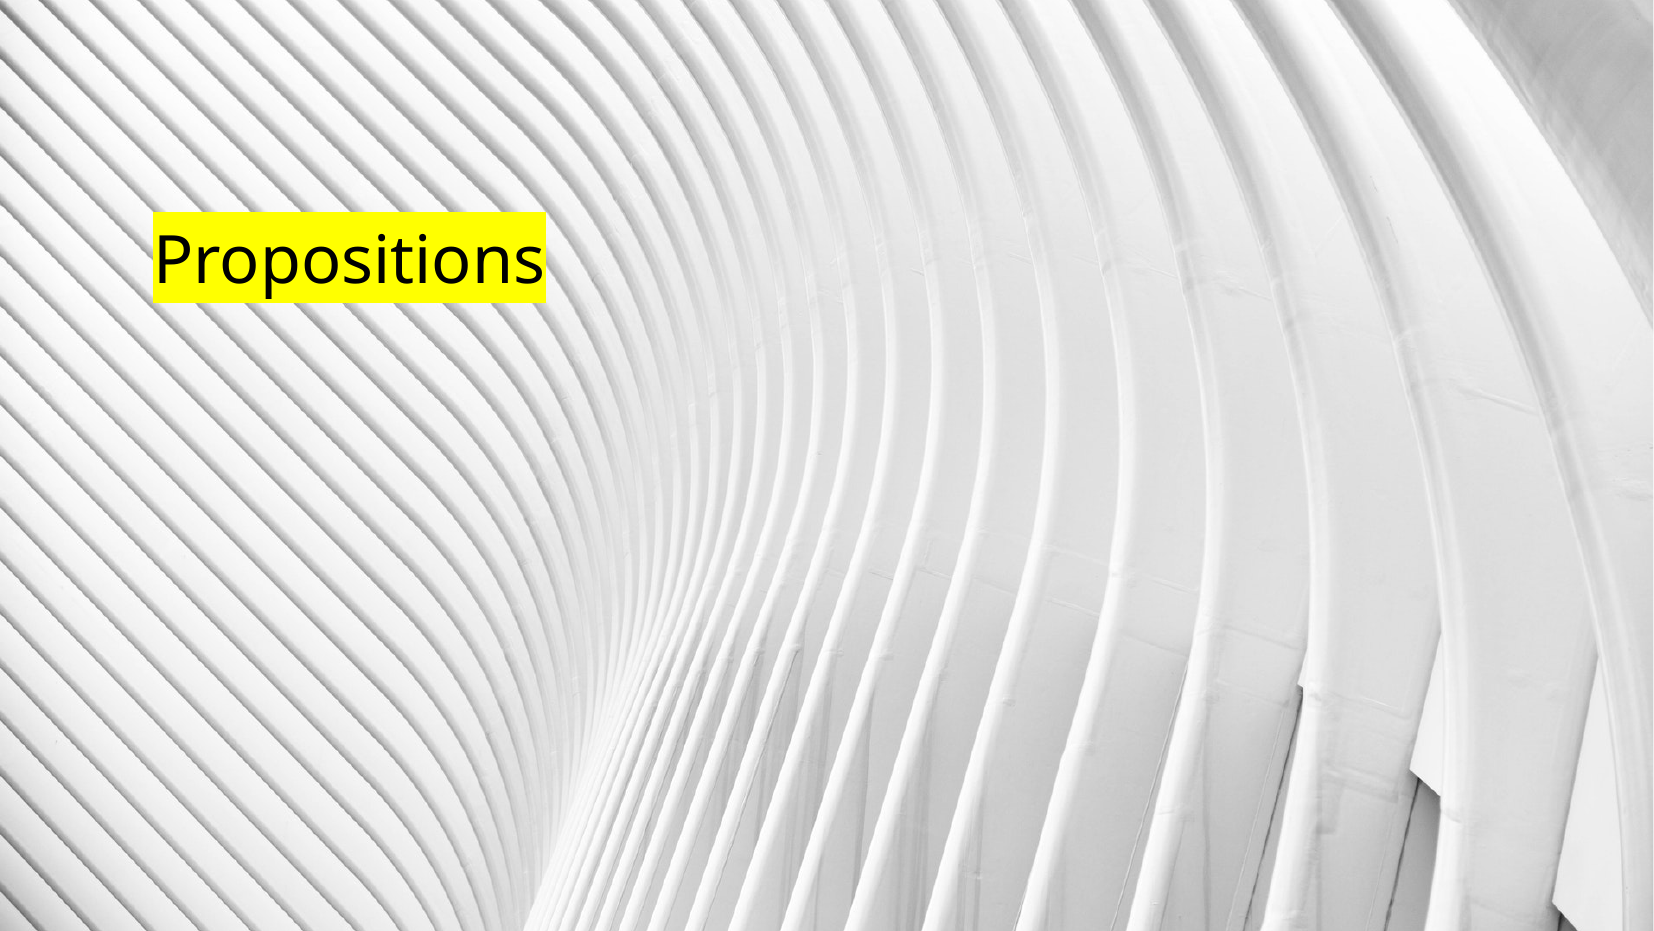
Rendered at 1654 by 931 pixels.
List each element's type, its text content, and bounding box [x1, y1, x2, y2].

list Propositions [82, 217, 1571, 839]
picture [0, 0, 1654, 931]
